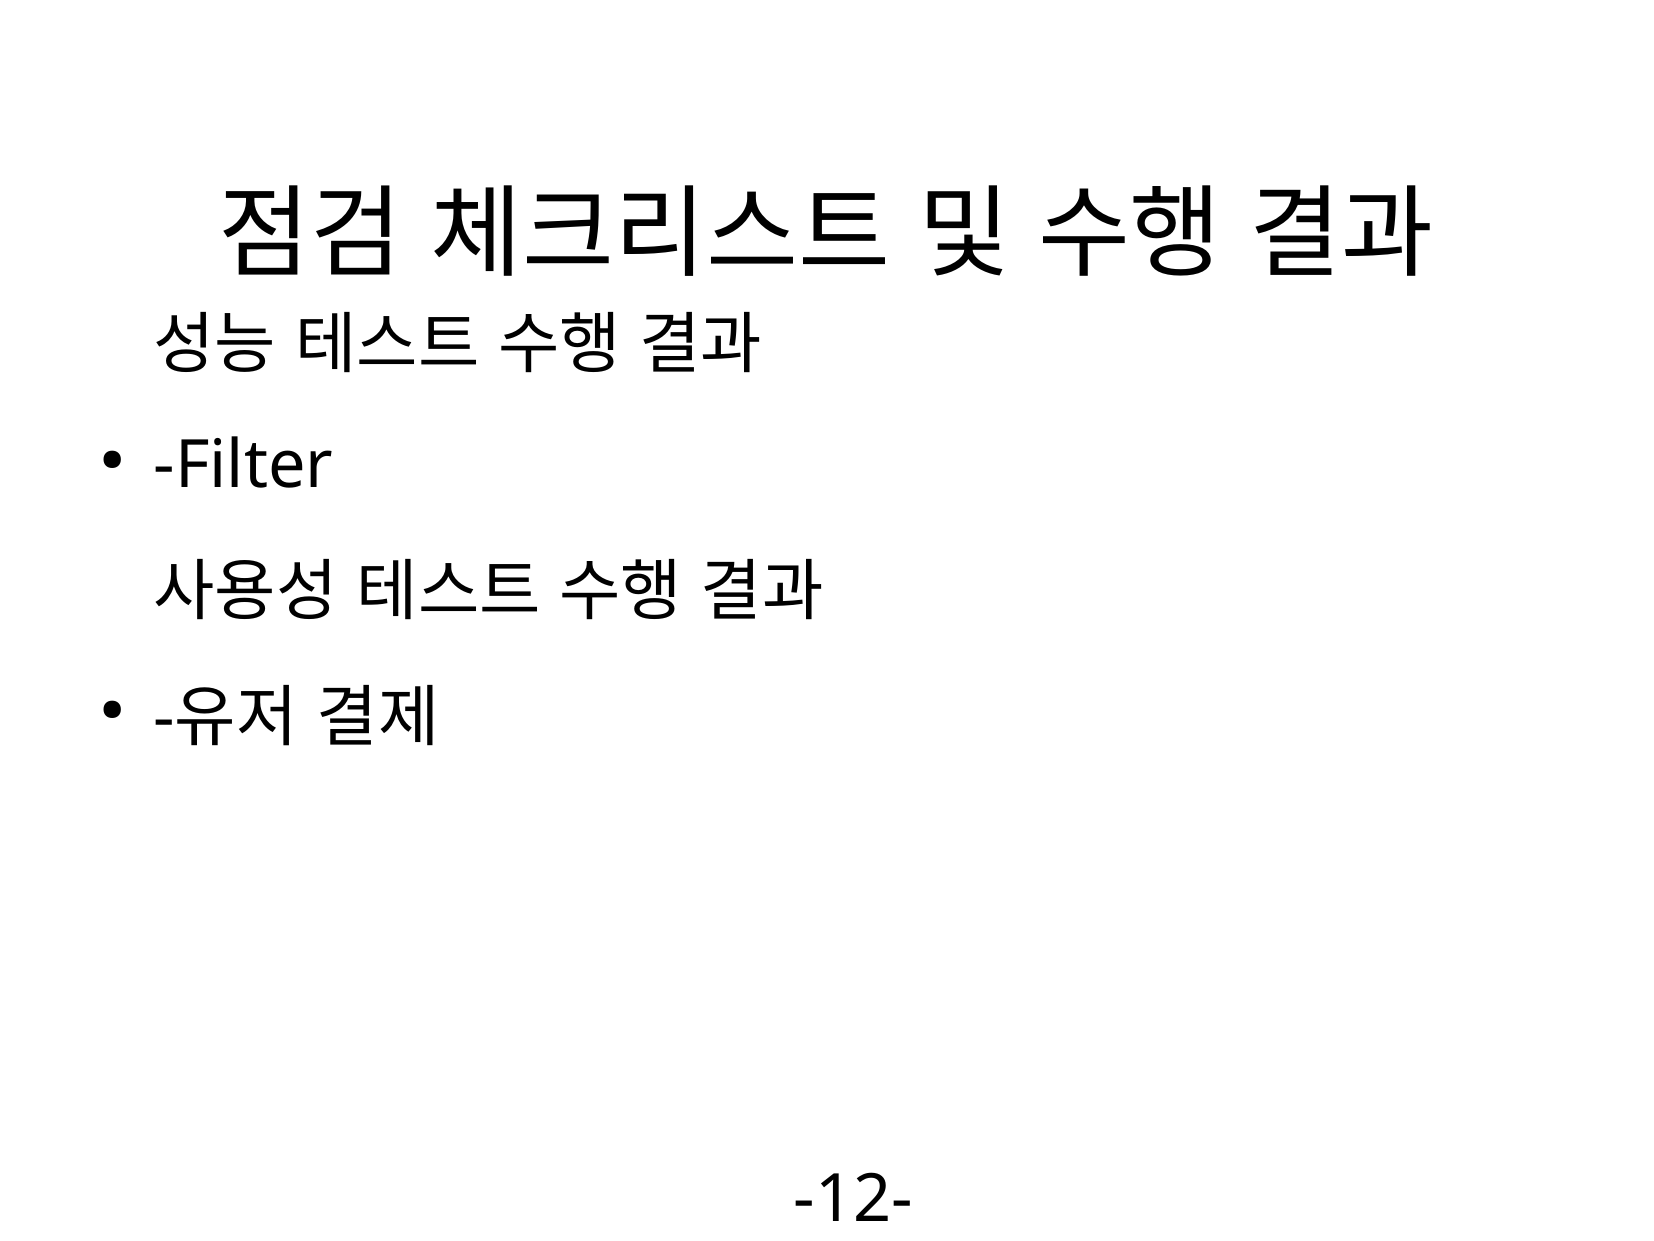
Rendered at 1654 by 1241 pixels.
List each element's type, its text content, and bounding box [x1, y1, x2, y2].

list 성능 테스트 수행 결과 -Filter 사용성 테스트 수행 결과 -유저 결제 -12- [82, 290, 1571, 1107]
title 점검 체크리스트 및 수행 결과 [82, 38, 1571, 268]
